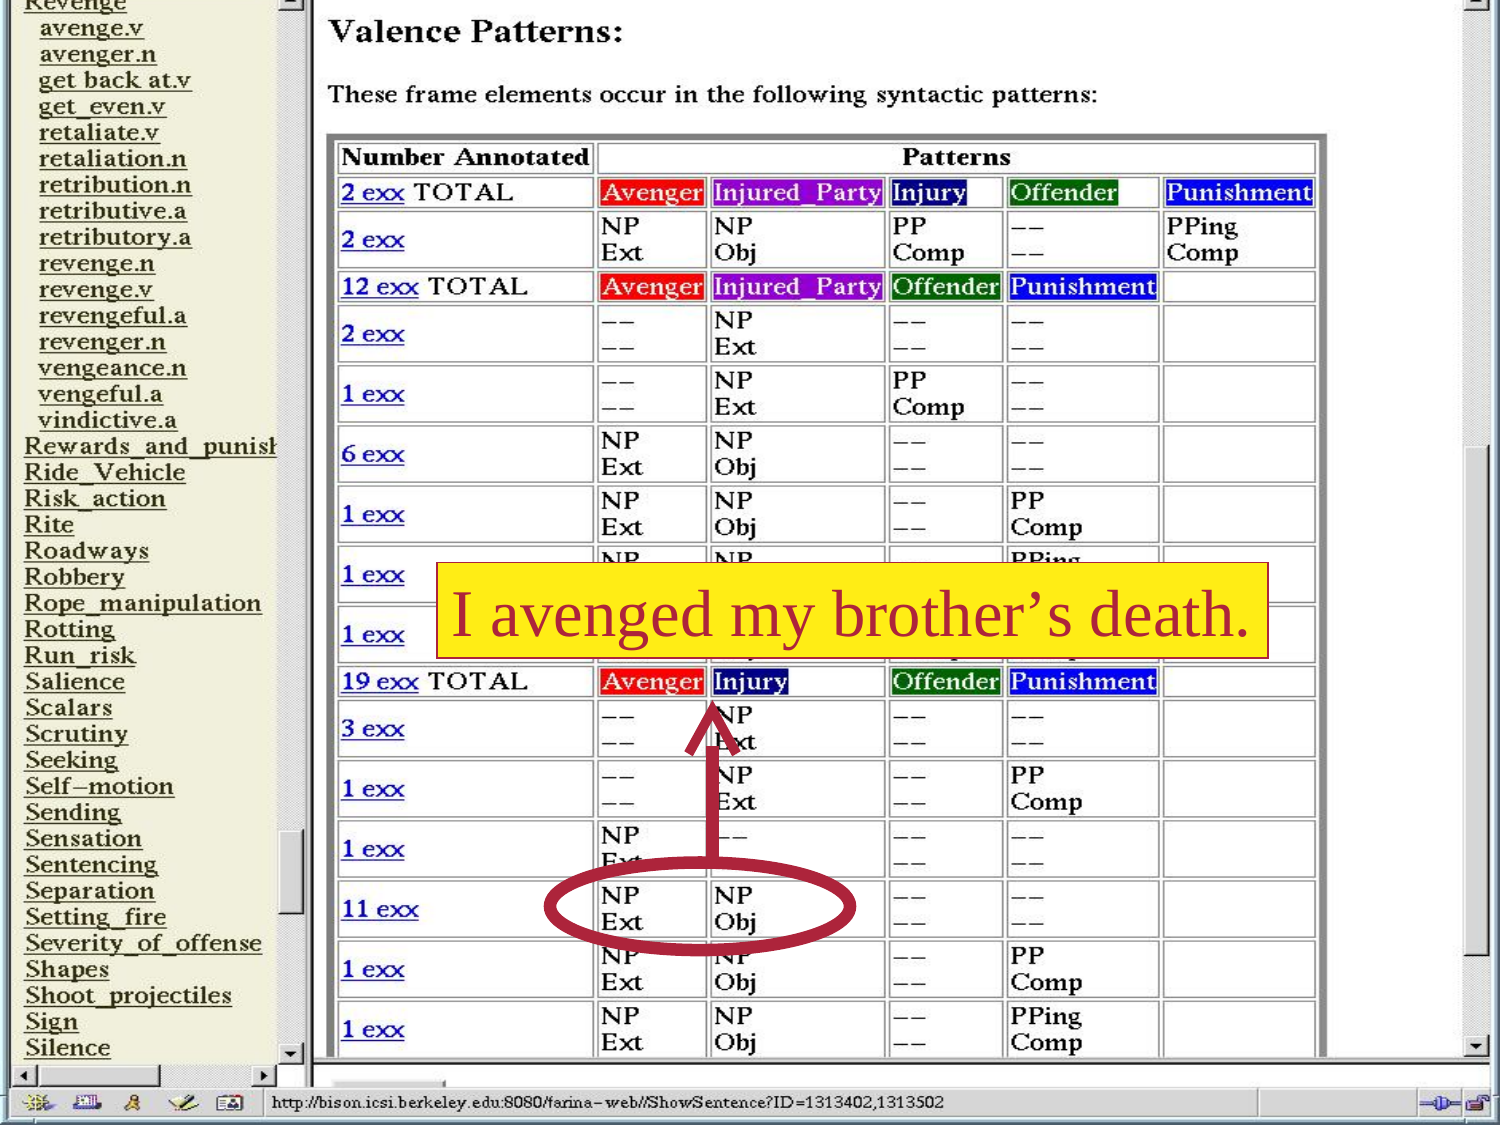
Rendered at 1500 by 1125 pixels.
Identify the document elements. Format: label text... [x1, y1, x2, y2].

text_box I avenged my brother’s death. [436, 562, 1268, 658]
picture [0, 0, 1500, 1125]
